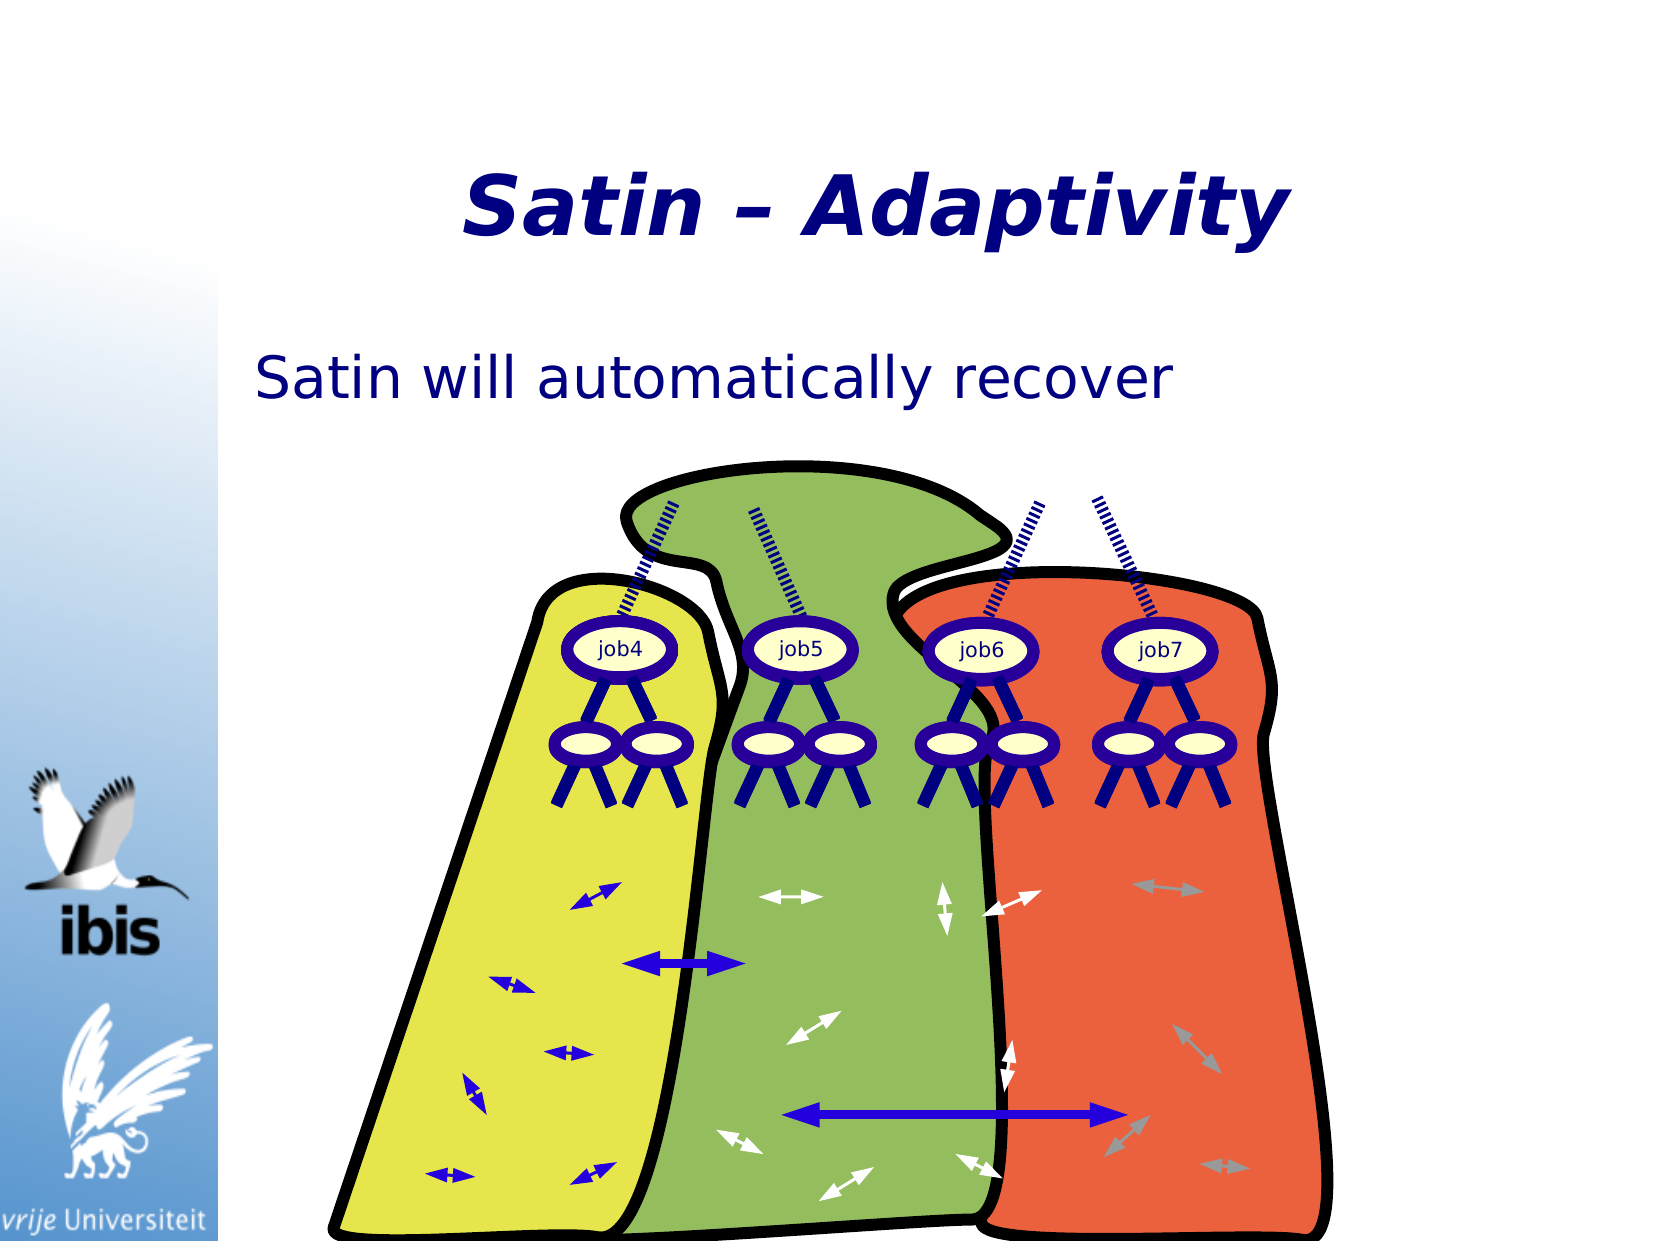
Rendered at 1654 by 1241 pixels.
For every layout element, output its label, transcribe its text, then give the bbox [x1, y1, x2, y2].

text_box job5 [778, 637, 846, 666]
text_box job7 [1138, 638, 1206, 667]
picture [0, 0, 218, 1241]
list Satin will automatically recover [236, 344, 1534, 1196]
text_box [928, 622, 1034, 681]
text_box job4 [598, 637, 665, 666]
text_box [567, 621, 672, 679]
text_box [625, 727, 689, 763]
text_box [808, 727, 872, 763]
text_box [991, 727, 1055, 763]
text_box [1168, 727, 1232, 763]
text_box [1107, 622, 1213, 681]
text_box [747, 621, 853, 679]
text_box job6 [959, 638, 1027, 667]
text_box [1097, 727, 1161, 763]
text_box [737, 727, 801, 763]
text_box [333, 1196, 1327, 1241]
title Satin – Adaptivity [219, 102, 1534, 311]
text_box [920, 727, 984, 763]
text_box [554, 727, 618, 763]
